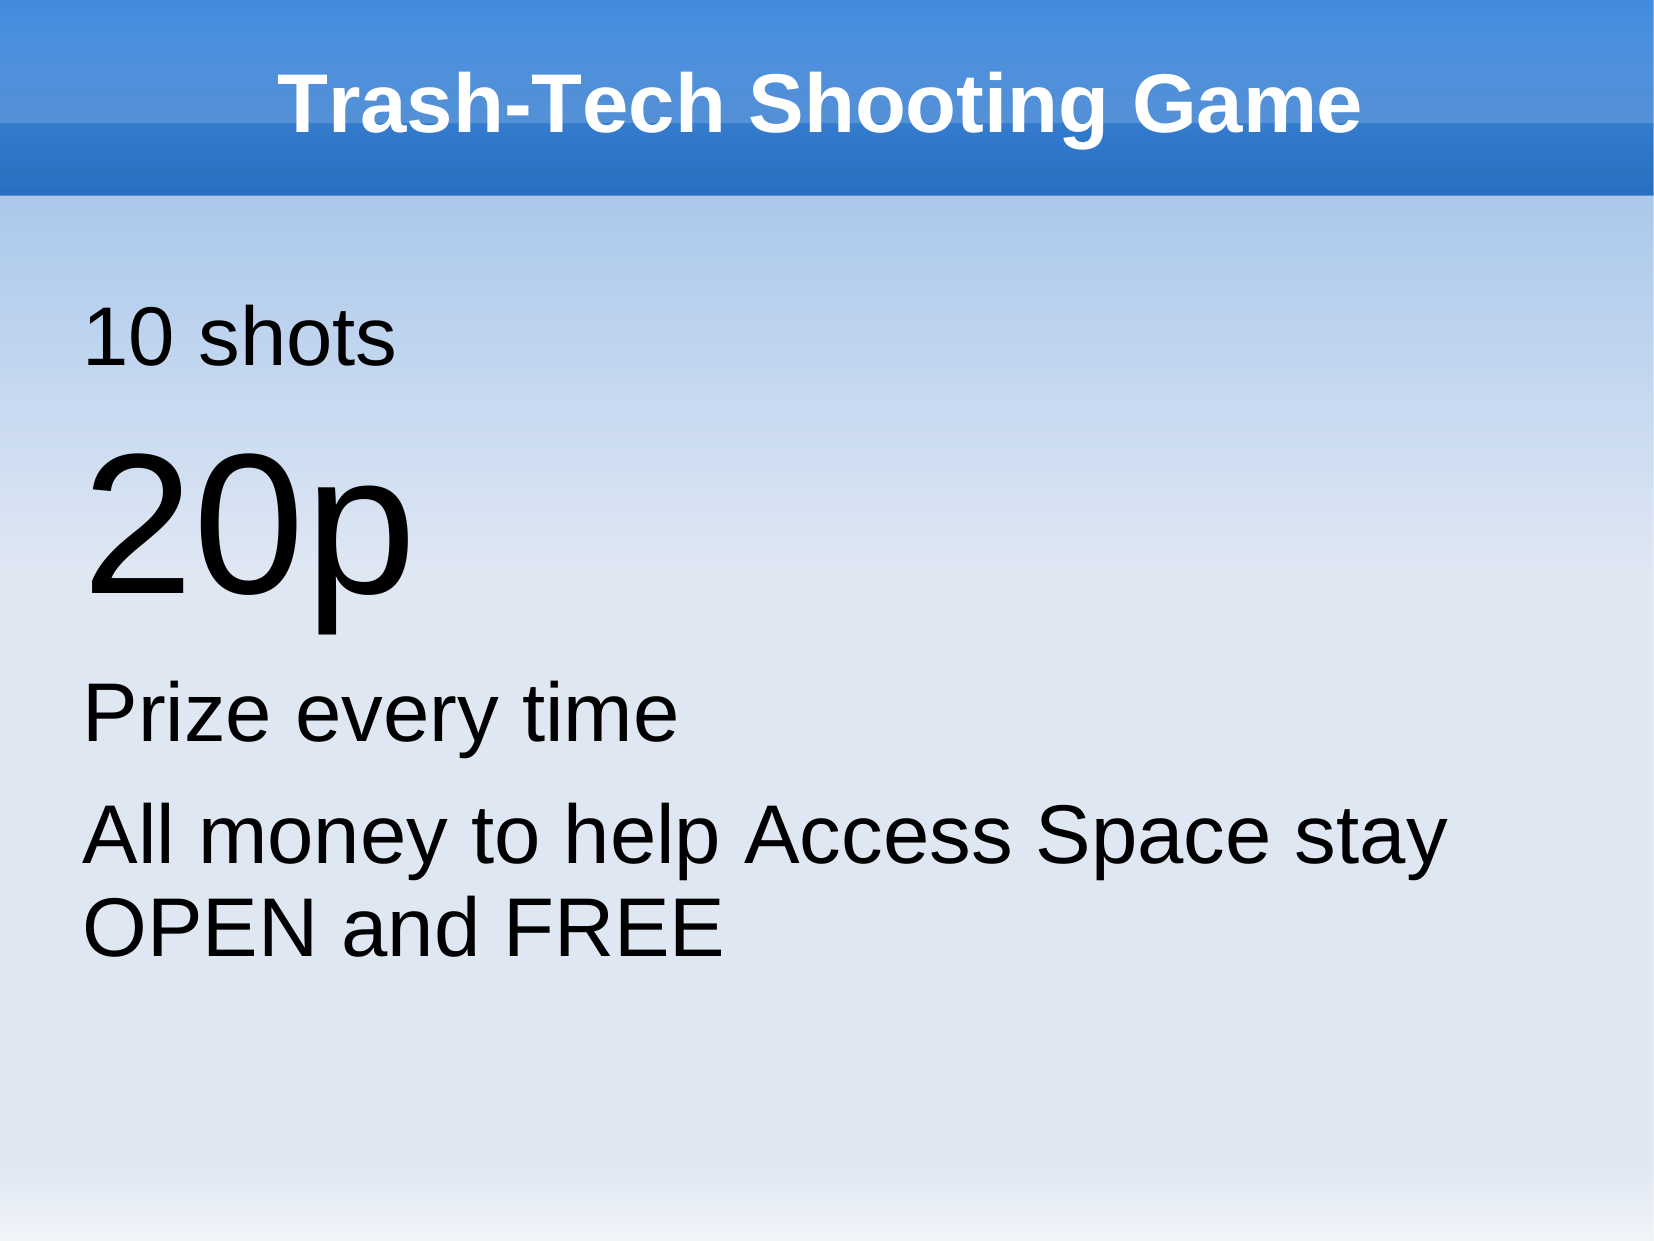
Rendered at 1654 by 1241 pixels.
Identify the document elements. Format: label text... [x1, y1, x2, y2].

list 10 shots 20p Prize every time All money to help Access Space stay OPEN and FREE [82, 290, 1571, 1094]
picture [0, 0, 1654, 1241]
title Trash-Tech Shooting Game [76, 7, 1565, 200]
